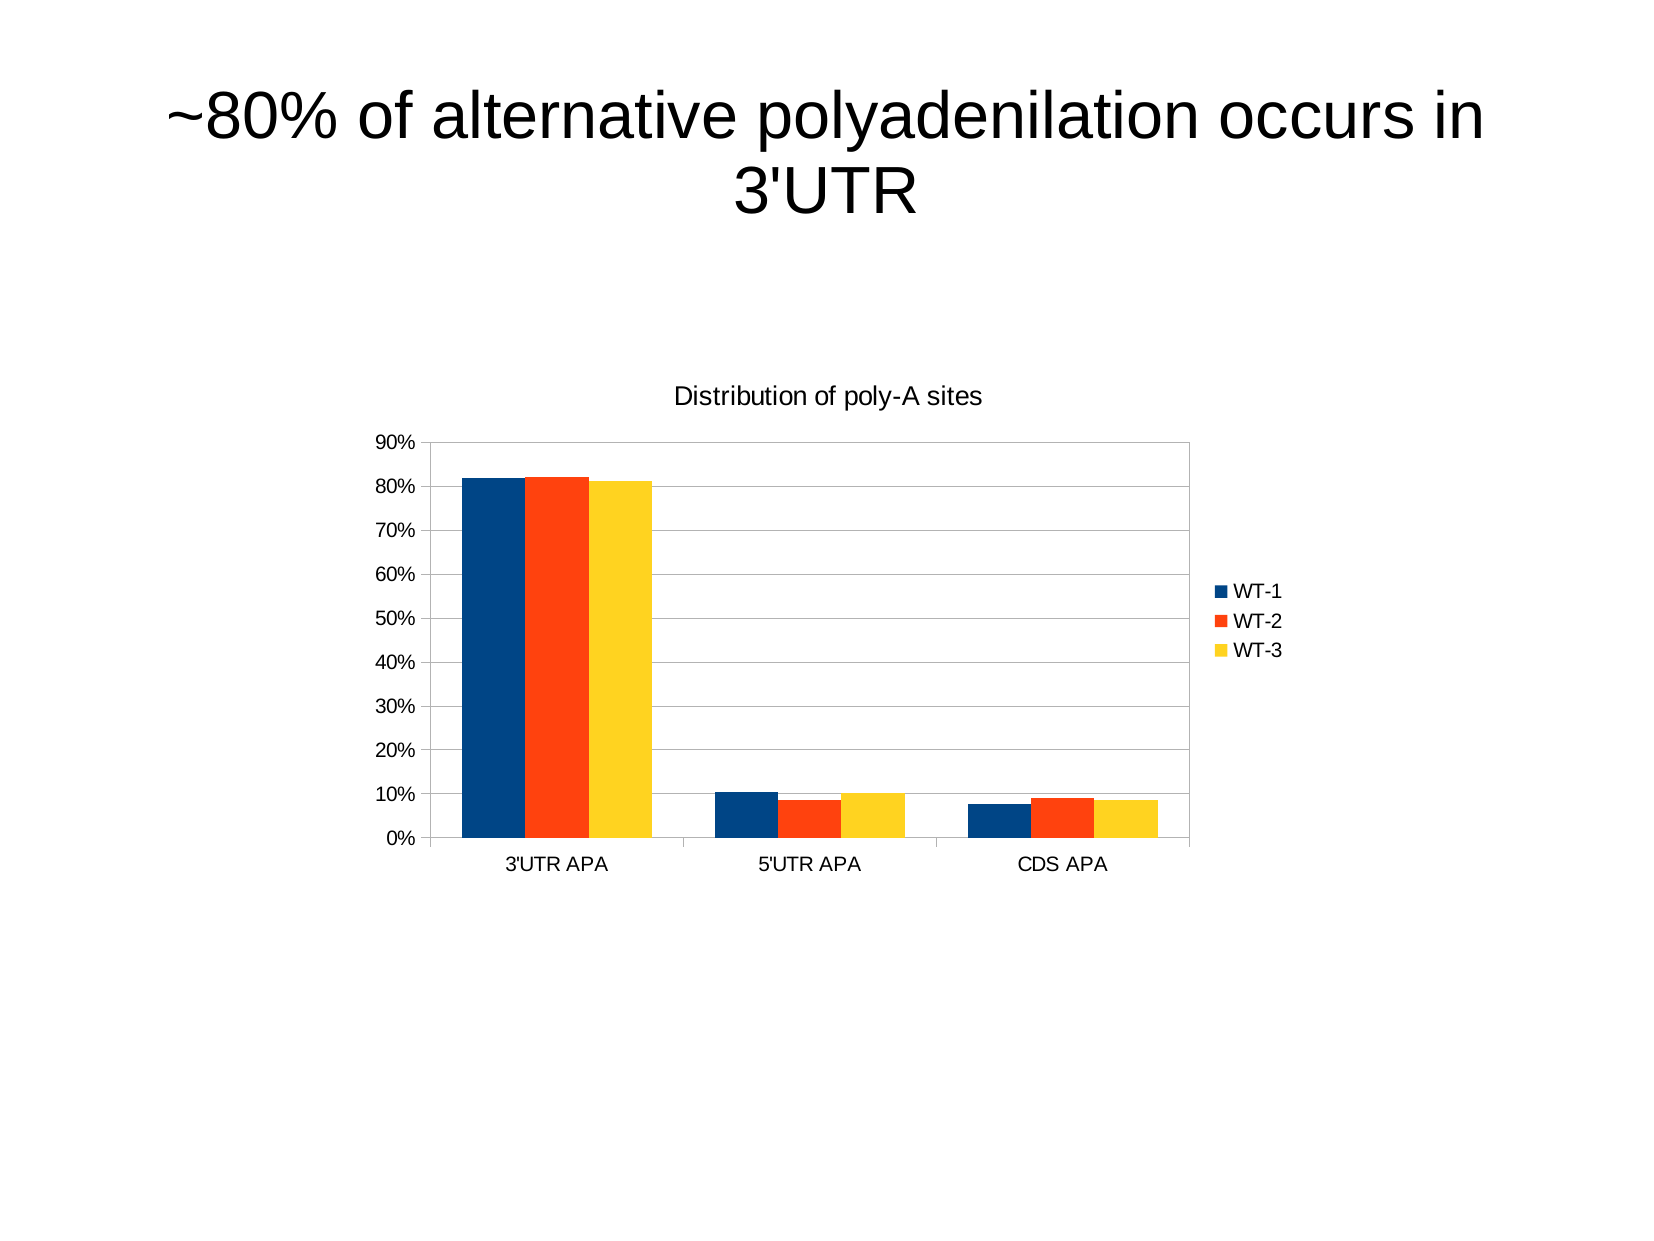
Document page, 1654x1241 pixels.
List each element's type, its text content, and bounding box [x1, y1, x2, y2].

title ~80% of alternative polyadenilation occurs in 3'UTR [82, 49, 1571, 257]
chart [356, 355, 1302, 887]
